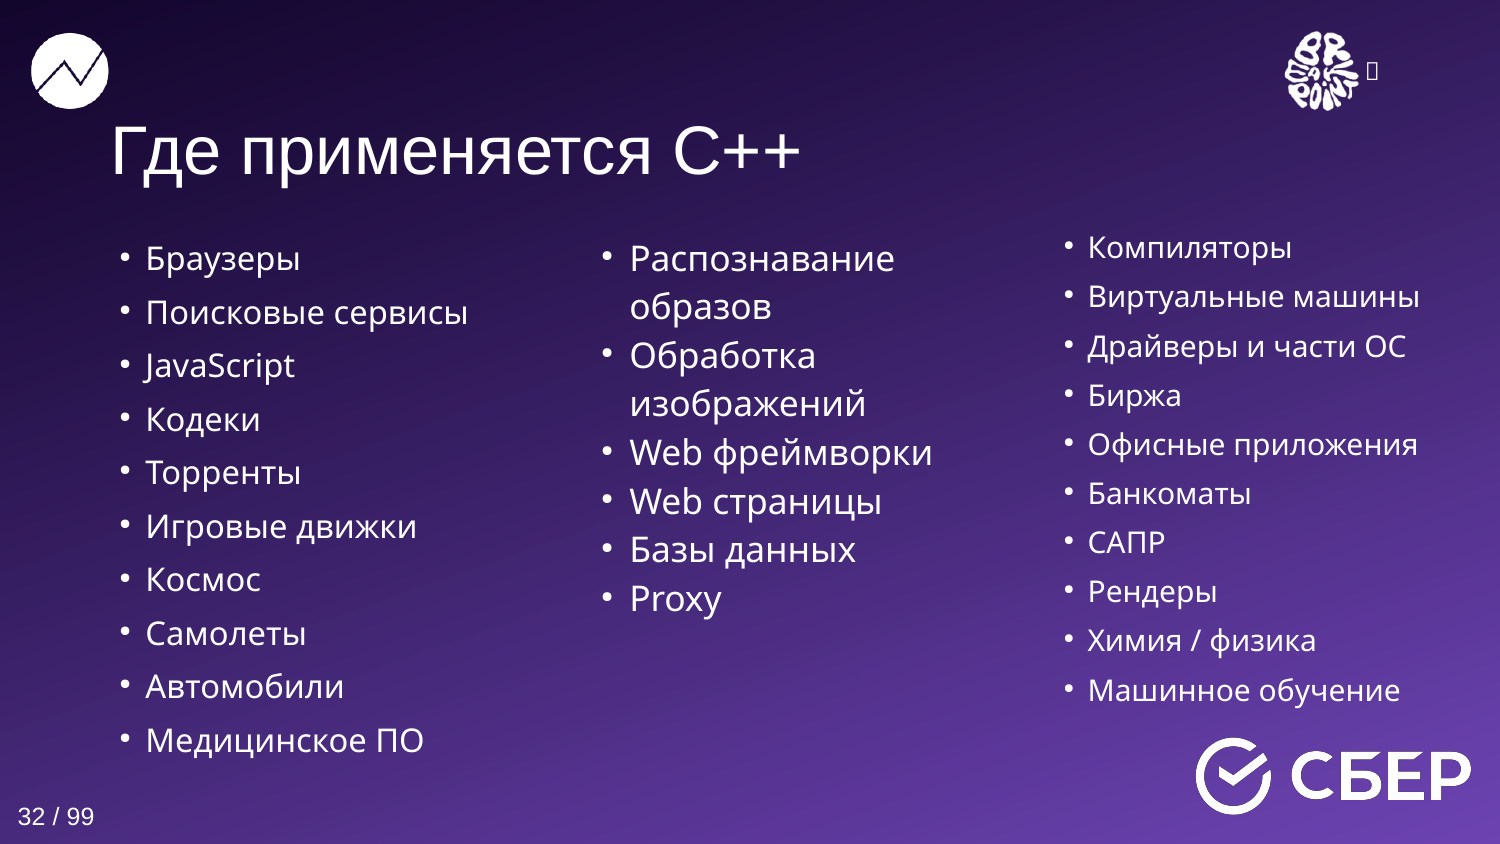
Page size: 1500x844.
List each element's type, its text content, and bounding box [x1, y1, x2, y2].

title Где применяется C++ [103, 100, 1397, 205]
picture [0, 0, 1500, 844]
list Компиляторы Виртуальные машины Драйверы и части ОС Биржа Офисные приложения Банкоматы САПР Рендеры Химия / физика Машинное обучение [1048, 189, 1433, 725]
list Распознавание образов Обработка изображений Web фреймворки Web страницы Базы данных Proxy [584, 183, 960, 638]
list Браузеры Поисковые сервисы JavaScript Кодеки Торренты Игровые движки Космос Самолеты Автомобили Медицинское ПО [103, 195, 482, 788]
text_box <number> / 99 [2, 795, 632, 839]
text_box 🐙 [1364, 36, 1489, 107]
